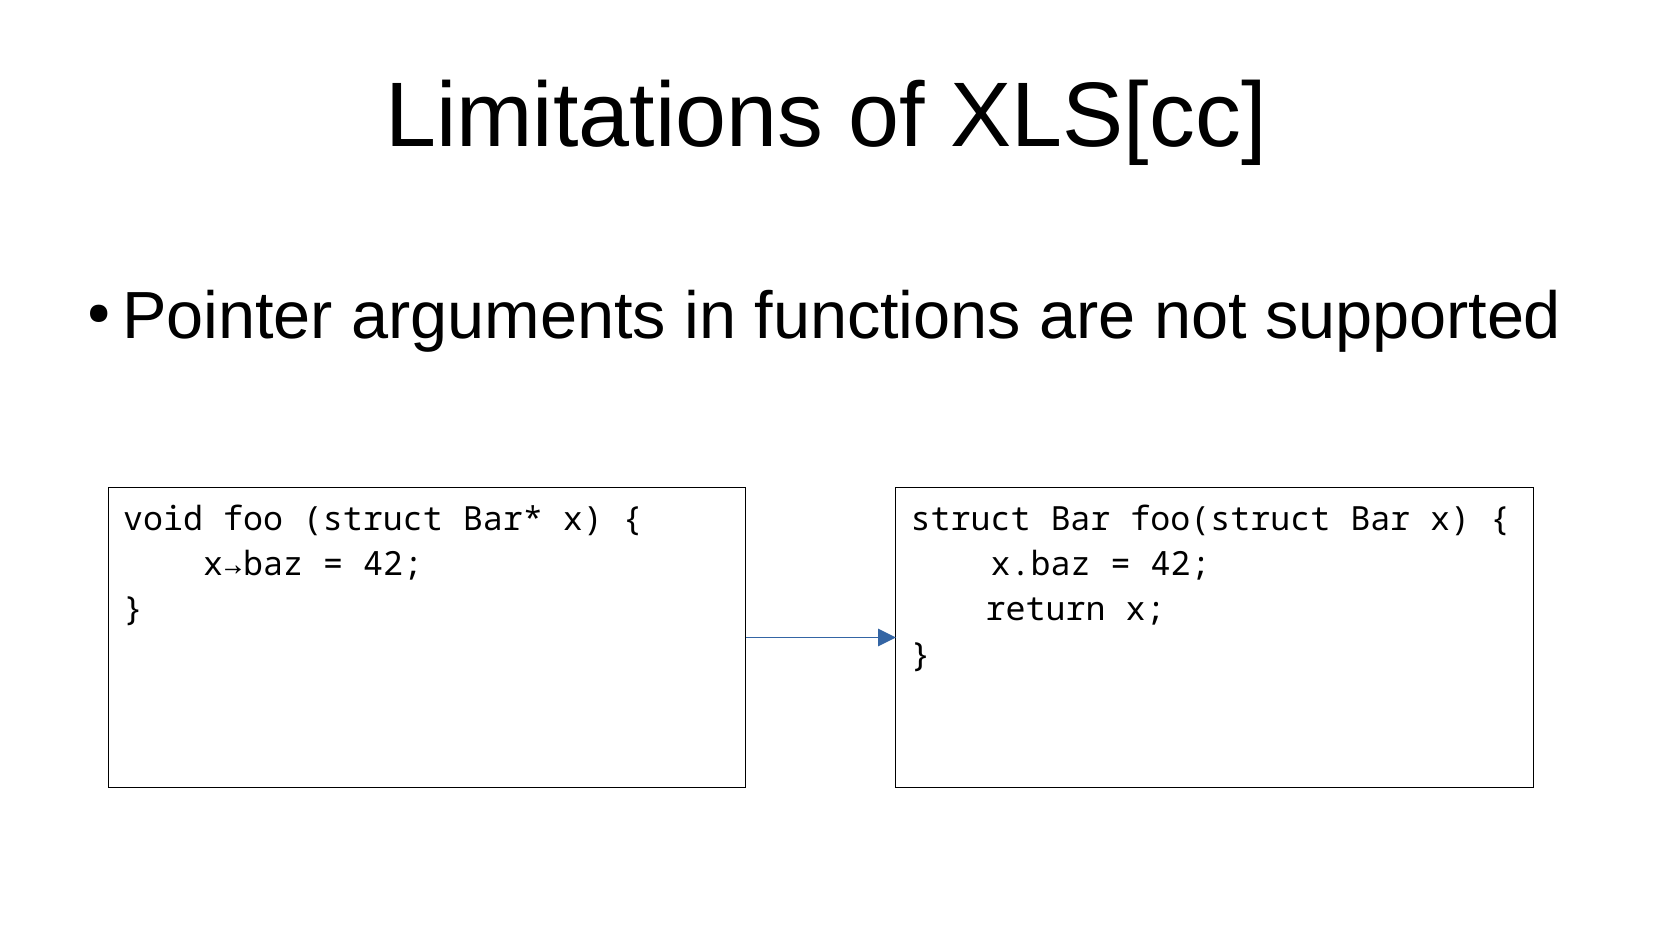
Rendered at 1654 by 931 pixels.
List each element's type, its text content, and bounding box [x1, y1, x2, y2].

text_box void foo (struct Bar* x) { x→baz = 42; } [108, 487, 746, 788]
text_box struct Bar foo(struct Bar x) { x.baz = 42; return x; } [895, 487, 1534, 788]
subtitle Pointer arguments in functions are not supported [86, 217, 1576, 488]
title Limitations of XLS[cc] [82, 37, 1571, 193]
